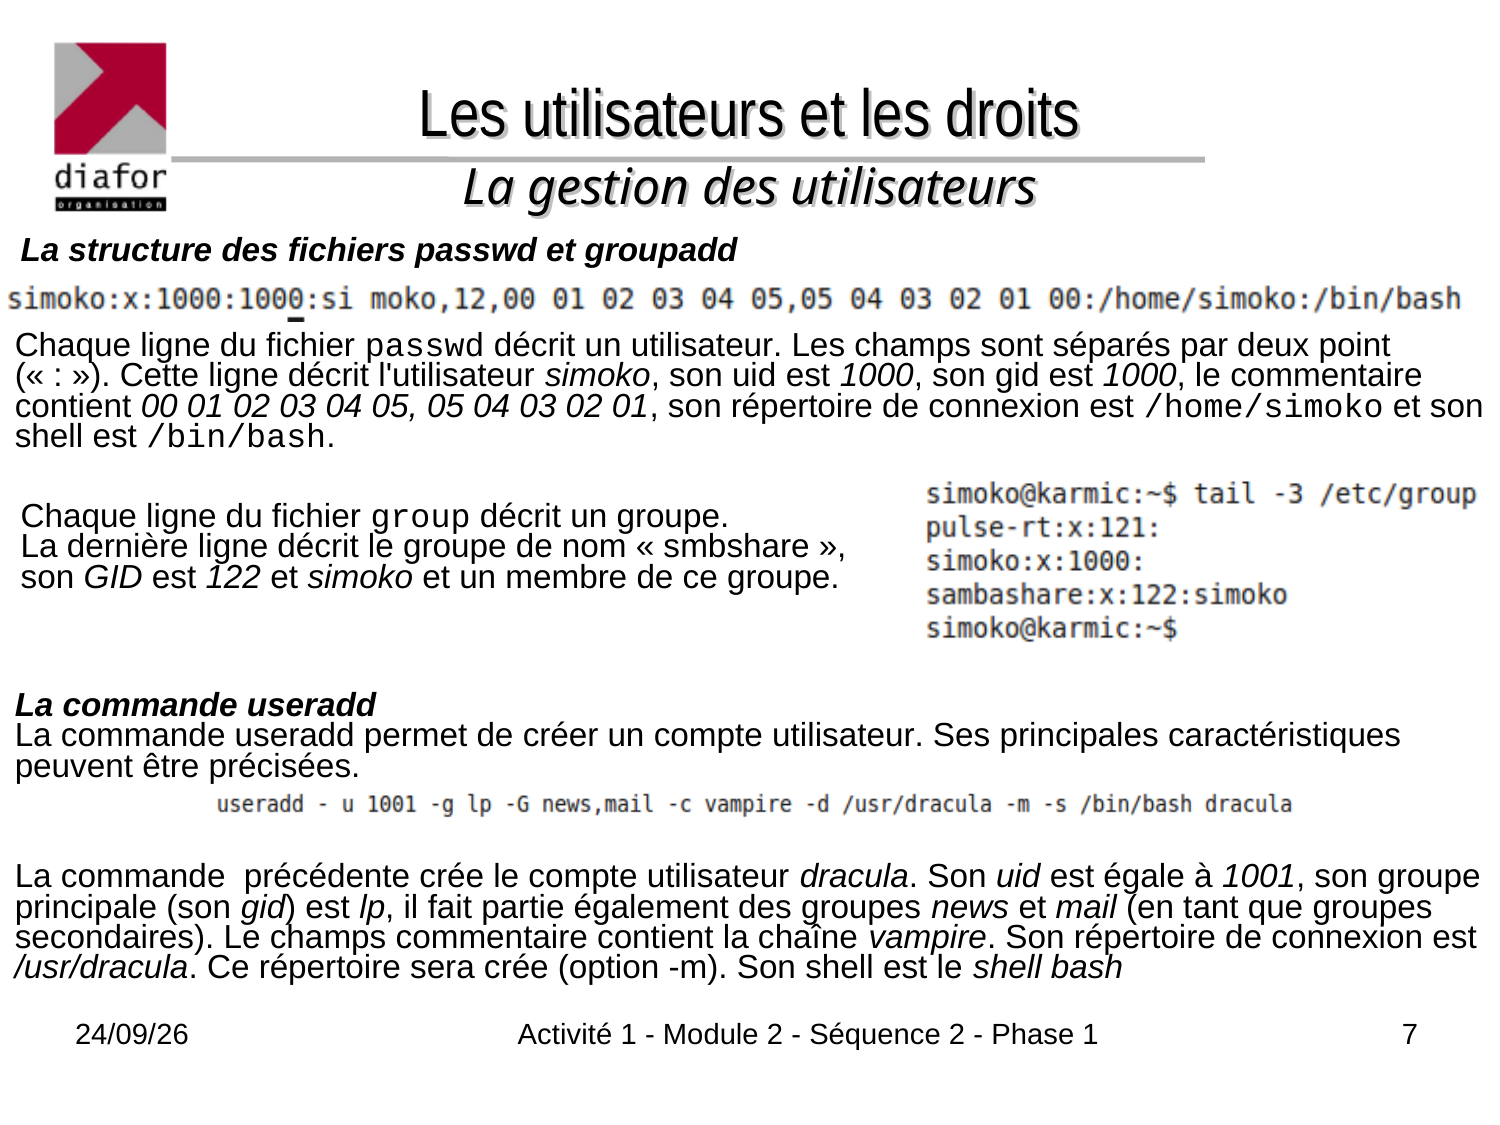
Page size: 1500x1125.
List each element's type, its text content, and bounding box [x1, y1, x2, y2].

text_box Chaque ligne du fichier group décrit un groupe. La dernière ligne décrit le groupe de nom « smbshare », son GID est 122 et simoko et un membre de ce groupe. [5, 496, 873, 633]
picture [924, 478, 1500, 650]
picture [209, 791, 1299, 822]
picture [5, 280, 1487, 322]
text_box La structure des fichiers passwd et groupadd [5, 230, 1500, 276]
text_box La commande useradd La commande useradd permet de créer un compte utilisateur. Ses principales caractéristiques peuvent être précisées. [0, 685, 1429, 822]
title Les utilisateurs et les droits La gestion des utilisateurs [75, 45, 1426, 230]
text_box Chaque ligne du fichier passwd décrit un utilisateur. Les champs sont séparés par deux point (« : »). Cette ligne décrit l'utilisateur simoko, son uid est 1000, son gid est 1000, le commentaire contient 00 01 02 03 04 05, 05 04 03 02 01, son répertoire de connexion est /home/simoko et son shell est /bin/bash. [0, 324, 1500, 461]
picture [53, 42, 168, 213]
text_box La commande précédente crée le compte utilisateur dracula. Son uid est égale à 1001, son groupe principale (son gid) est lp, il fait partie également des groupes news et mail (en tant que groupes secondaires). Le champs commentaire contient la chaîne vampire. Son répertoire de connexion est /usr/dracula. Ce répertoire sera crée (option -m). Son shell est le shell bash [0, 856, 1500, 993]
